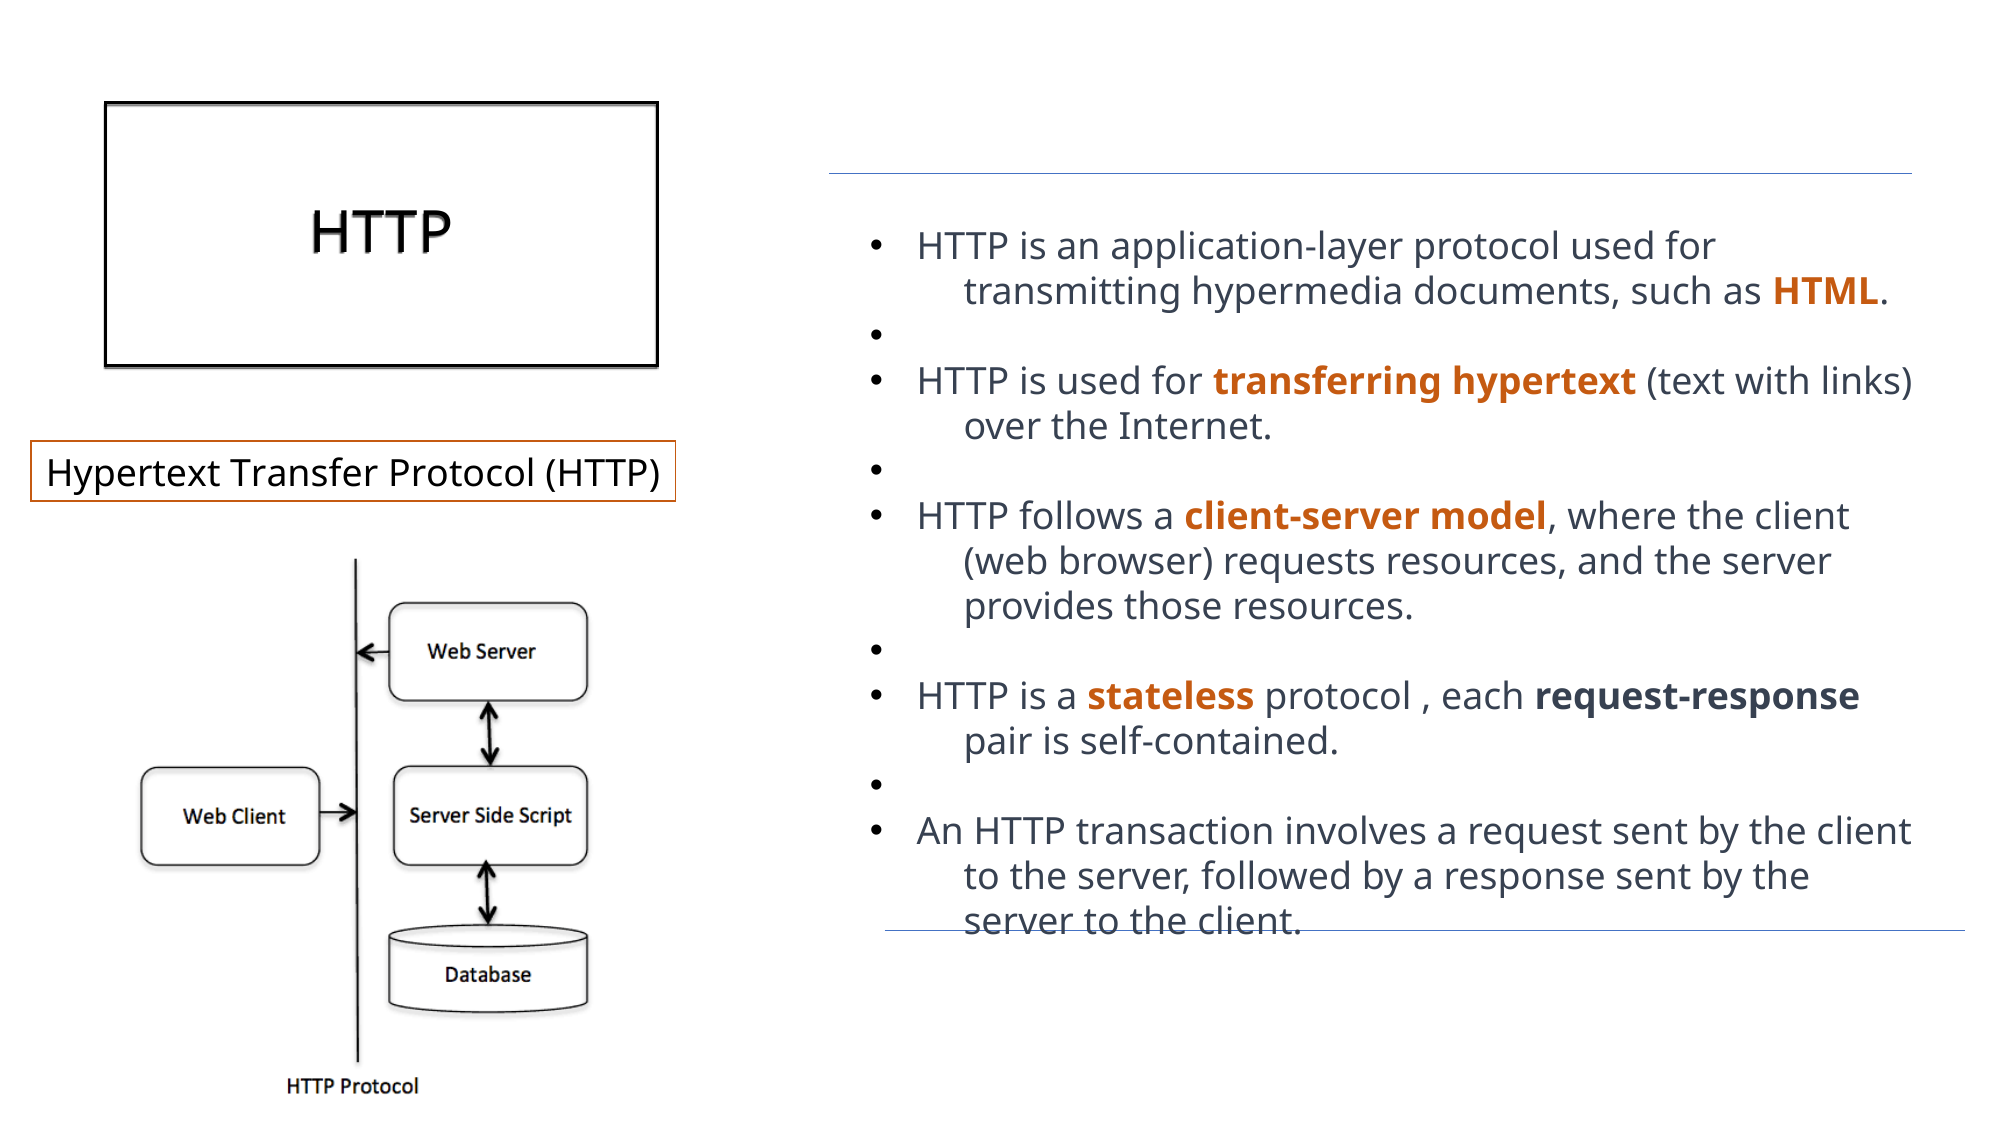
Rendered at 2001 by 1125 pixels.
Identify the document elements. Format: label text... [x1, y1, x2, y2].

text_box HTTP is an application-layer protocol used for transmitting hypermedia documents, such as HTML. HTTP is used for transferring hypertext (text with links) over the Internet. HTTP follows a client-server model, where the client (web browser) requests resources, and the server provides those resources. HTTP is a stateless protocol , each request-response pair is self-contained. An HTTP transaction involves a request sent by the client to the server, followed by a response sent by the server to the client. [854, 214, 1938, 911]
text_box Hypertext Transfer Protocol (HTTP) [31, 441, 675, 501]
title HTTP [105, 102, 658, 366]
picture [124, 553, 607, 1125]
